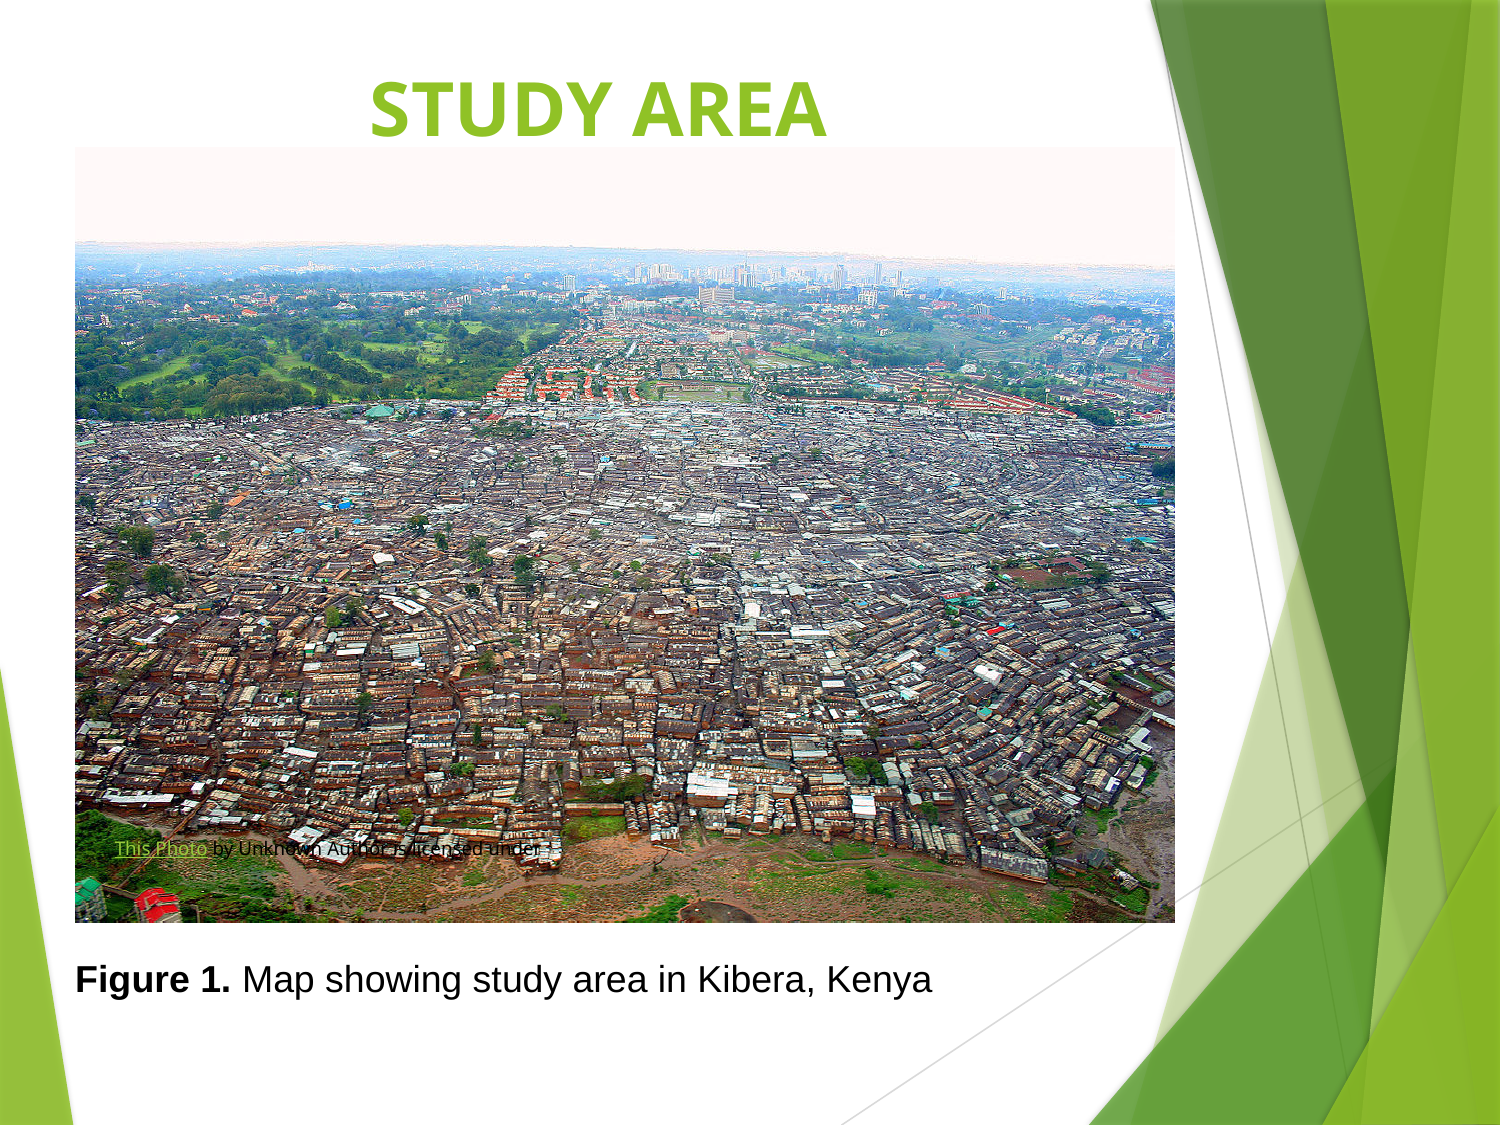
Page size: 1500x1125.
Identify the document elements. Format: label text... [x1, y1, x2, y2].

picture [75, 147, 1175, 923]
text_box Figure 1. Map showing study area in Kibera, Kenya [60, 947, 1499, 1008]
text_box This Photo by Unknown Author is licensed under [99, 829, 1200, 870]
title STUDY AREA [355, 54, 1397, 251]
